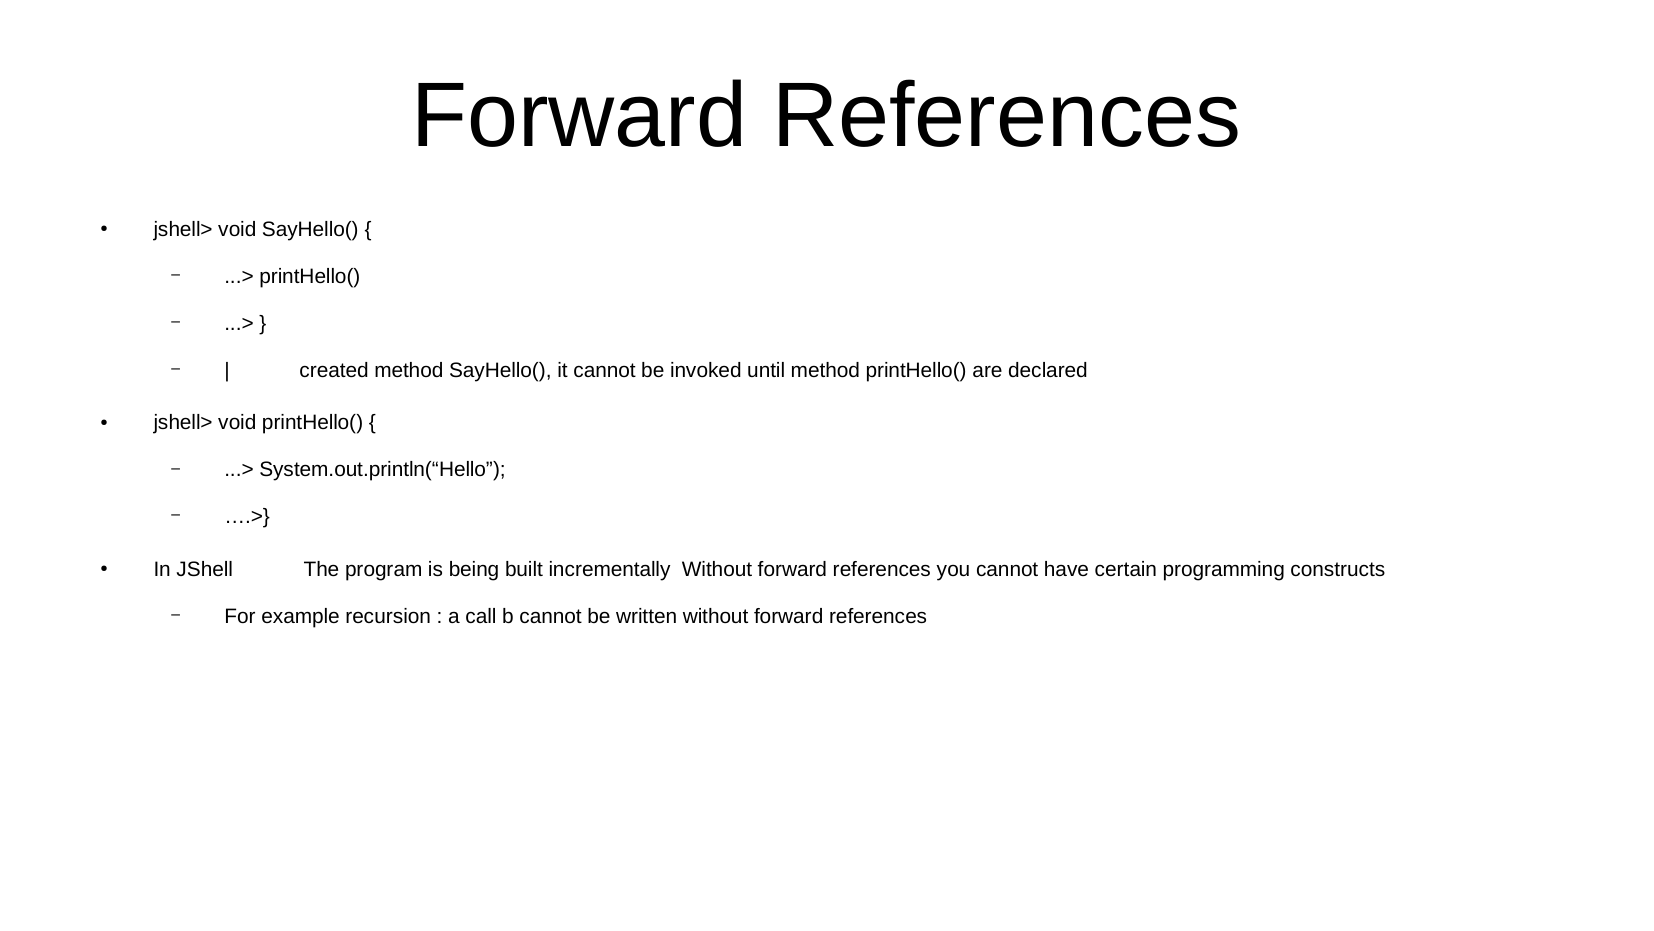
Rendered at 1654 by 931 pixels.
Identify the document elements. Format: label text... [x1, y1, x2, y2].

list jshell> void SayHello() { ...> printHello() ...> } | created method SayHello(), it cannot be invoked until method printHello() are declared jshell> void printHello() { ...> System.out.println(“Hello”); ….>} In JShell The program is being built incrementally Without forward references you cannot have certain programming constructs For example recursion : a call b cannot be written without forward references [82, 217, 1636, 901]
title Forward References [82, 37, 1571, 193]
